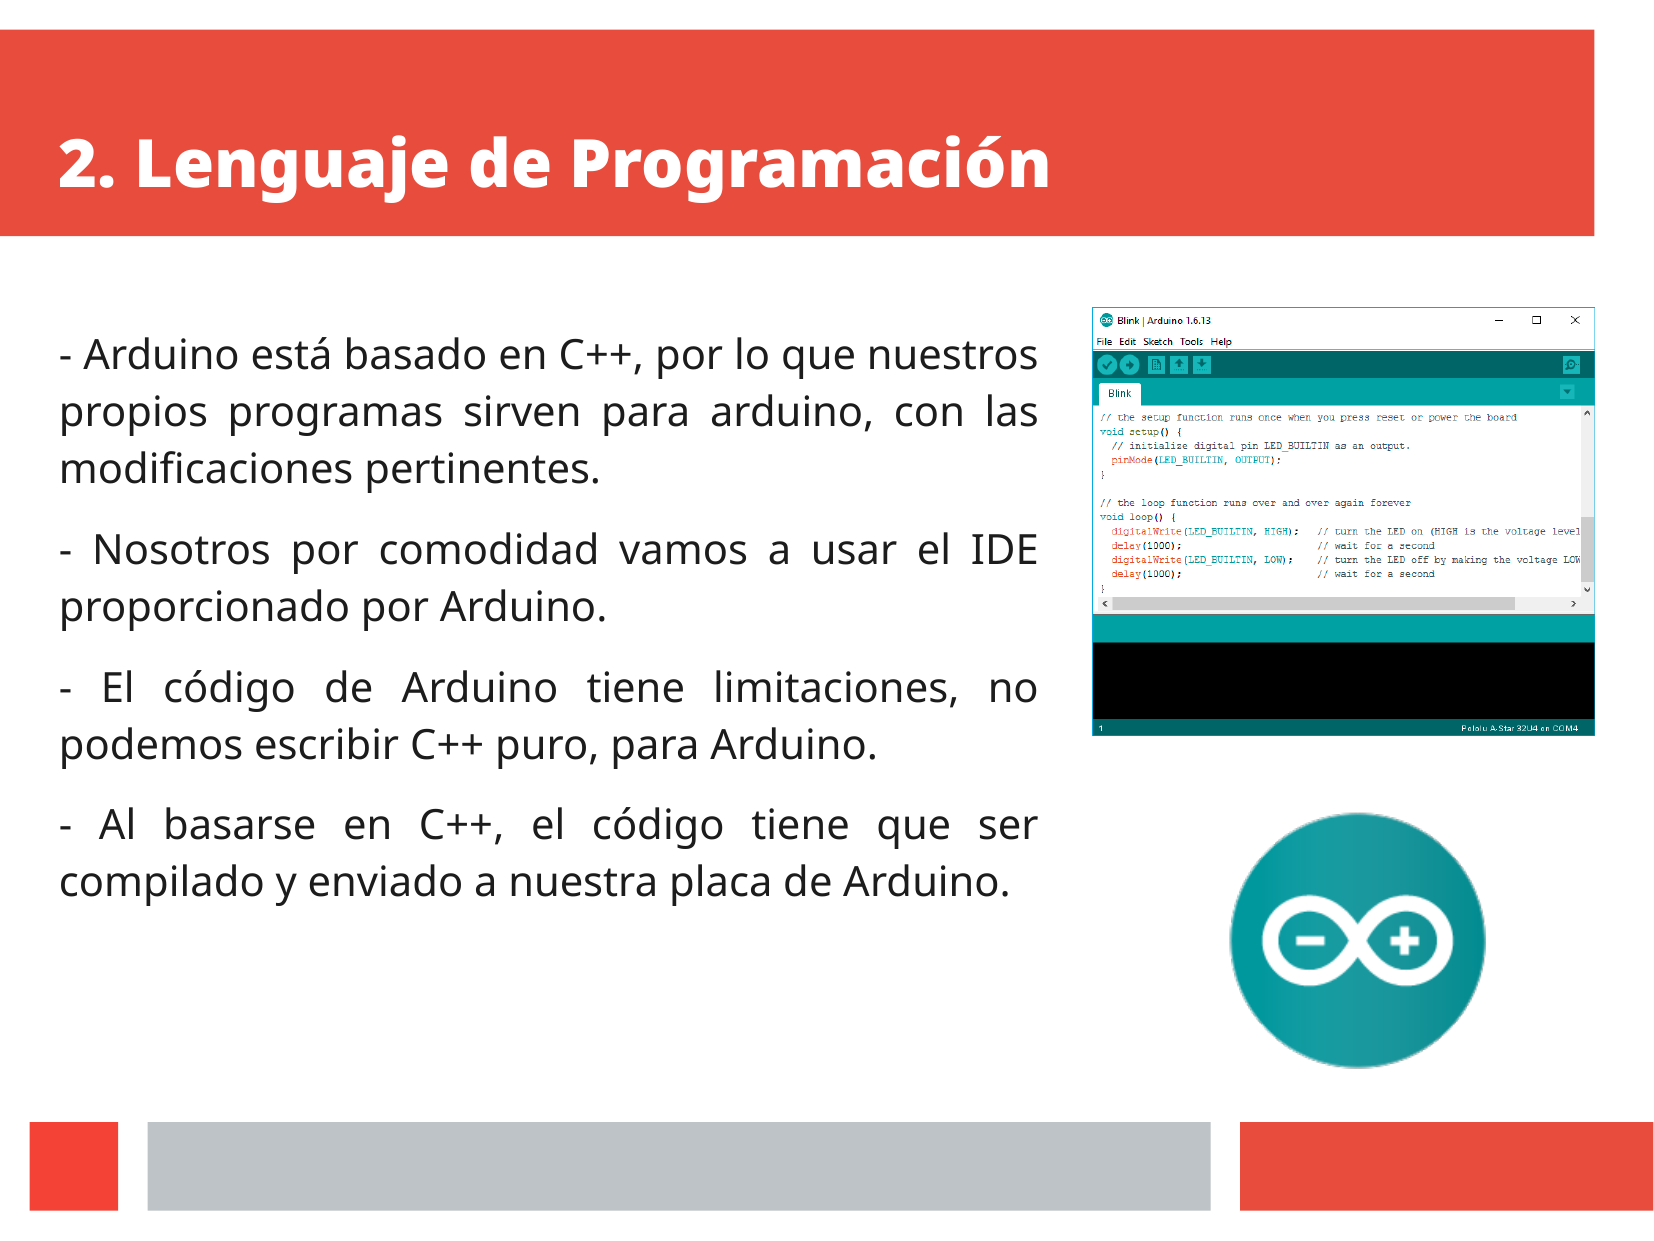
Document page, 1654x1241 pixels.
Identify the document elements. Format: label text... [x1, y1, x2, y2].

picture [1227, 807, 1489, 1075]
picture [1094, 309, 1595, 736]
title 2. Lenguaje de Programación [59, 59, 1595, 207]
list - Arduino está basado en C++, por lo que nuestros propios programas sirven para arduino, con las modificaciones pertinentes. - Nosotros por comodidad vamos a usar el IDE proporcionado por Arduino. - El código de Arduino tiene limitaciones, no podemos escribir C++ puro, para Arduino. - Al basarse en C++, el código tiene que ser compilado y enviado a nuestra placa de Arduino. [59, 324, 1040, 1093]
